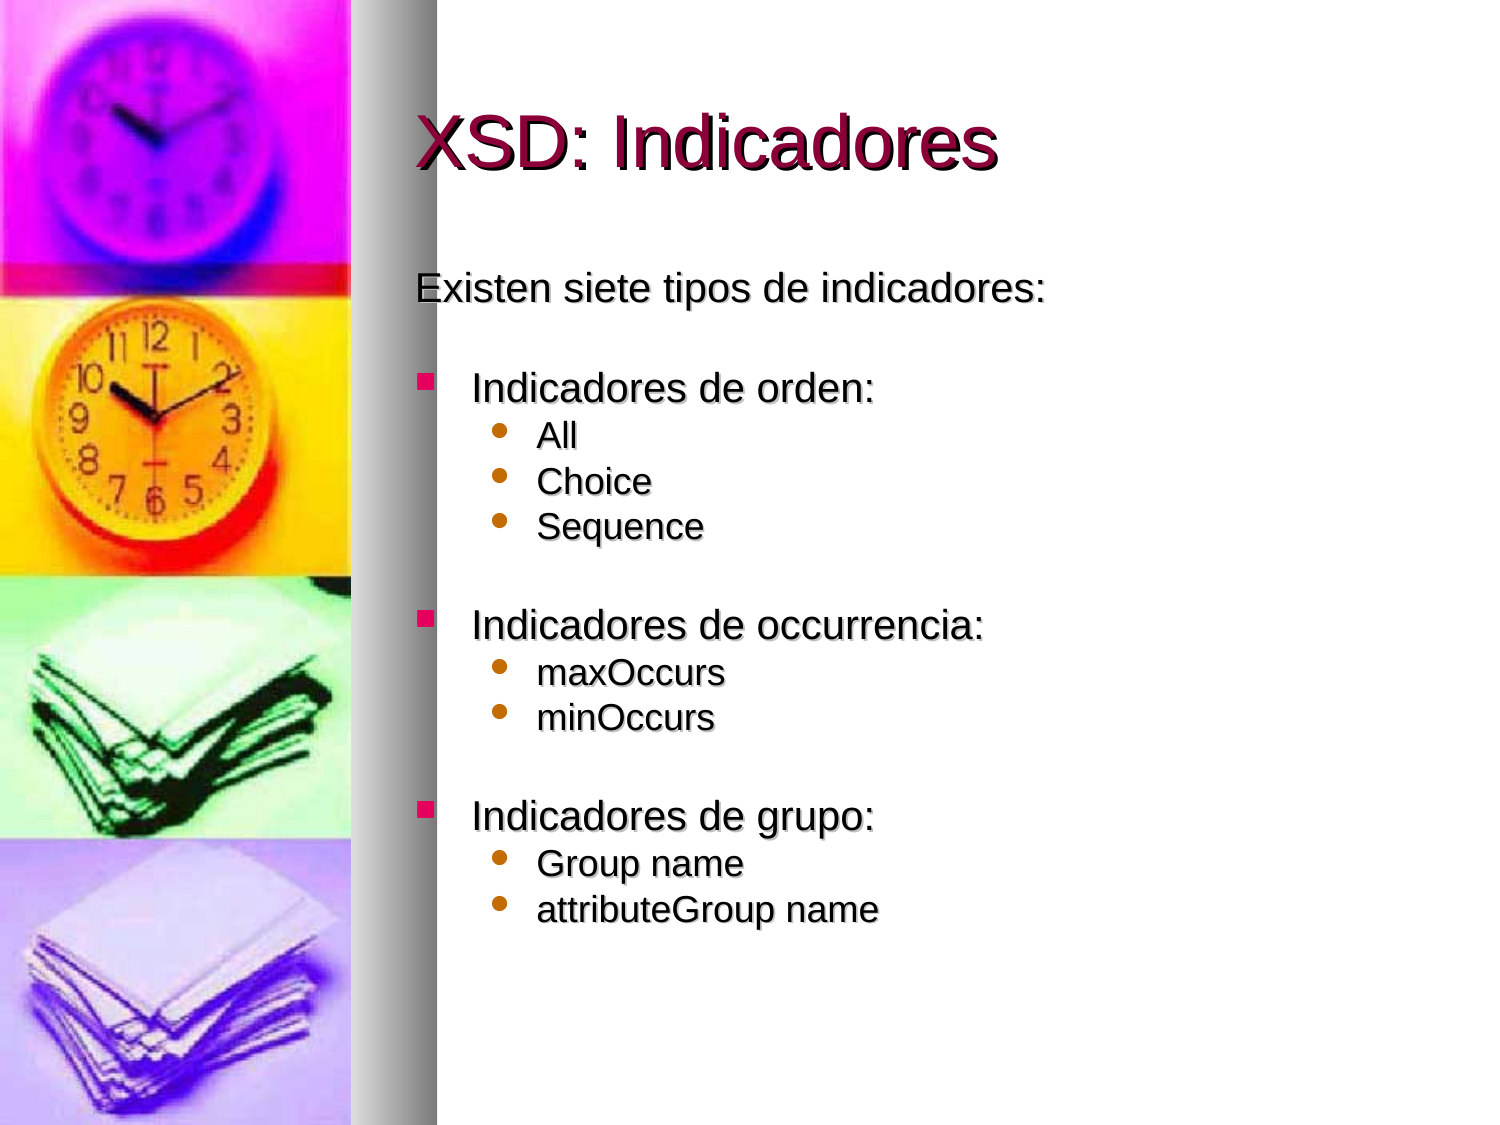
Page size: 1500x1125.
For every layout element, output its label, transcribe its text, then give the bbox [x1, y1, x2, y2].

title XSD: Indicadores [399, 37, 1450, 238]
picture [0, 0, 351, 1125]
list Existen siete tipos de indicadores: Indicadores de orden: All Choice Sequence Indicadores de occurrencia: maxOccurs minOccurs Indicadores de grupo: Group name attributeGroup name [399, 262, 1450, 1000]
